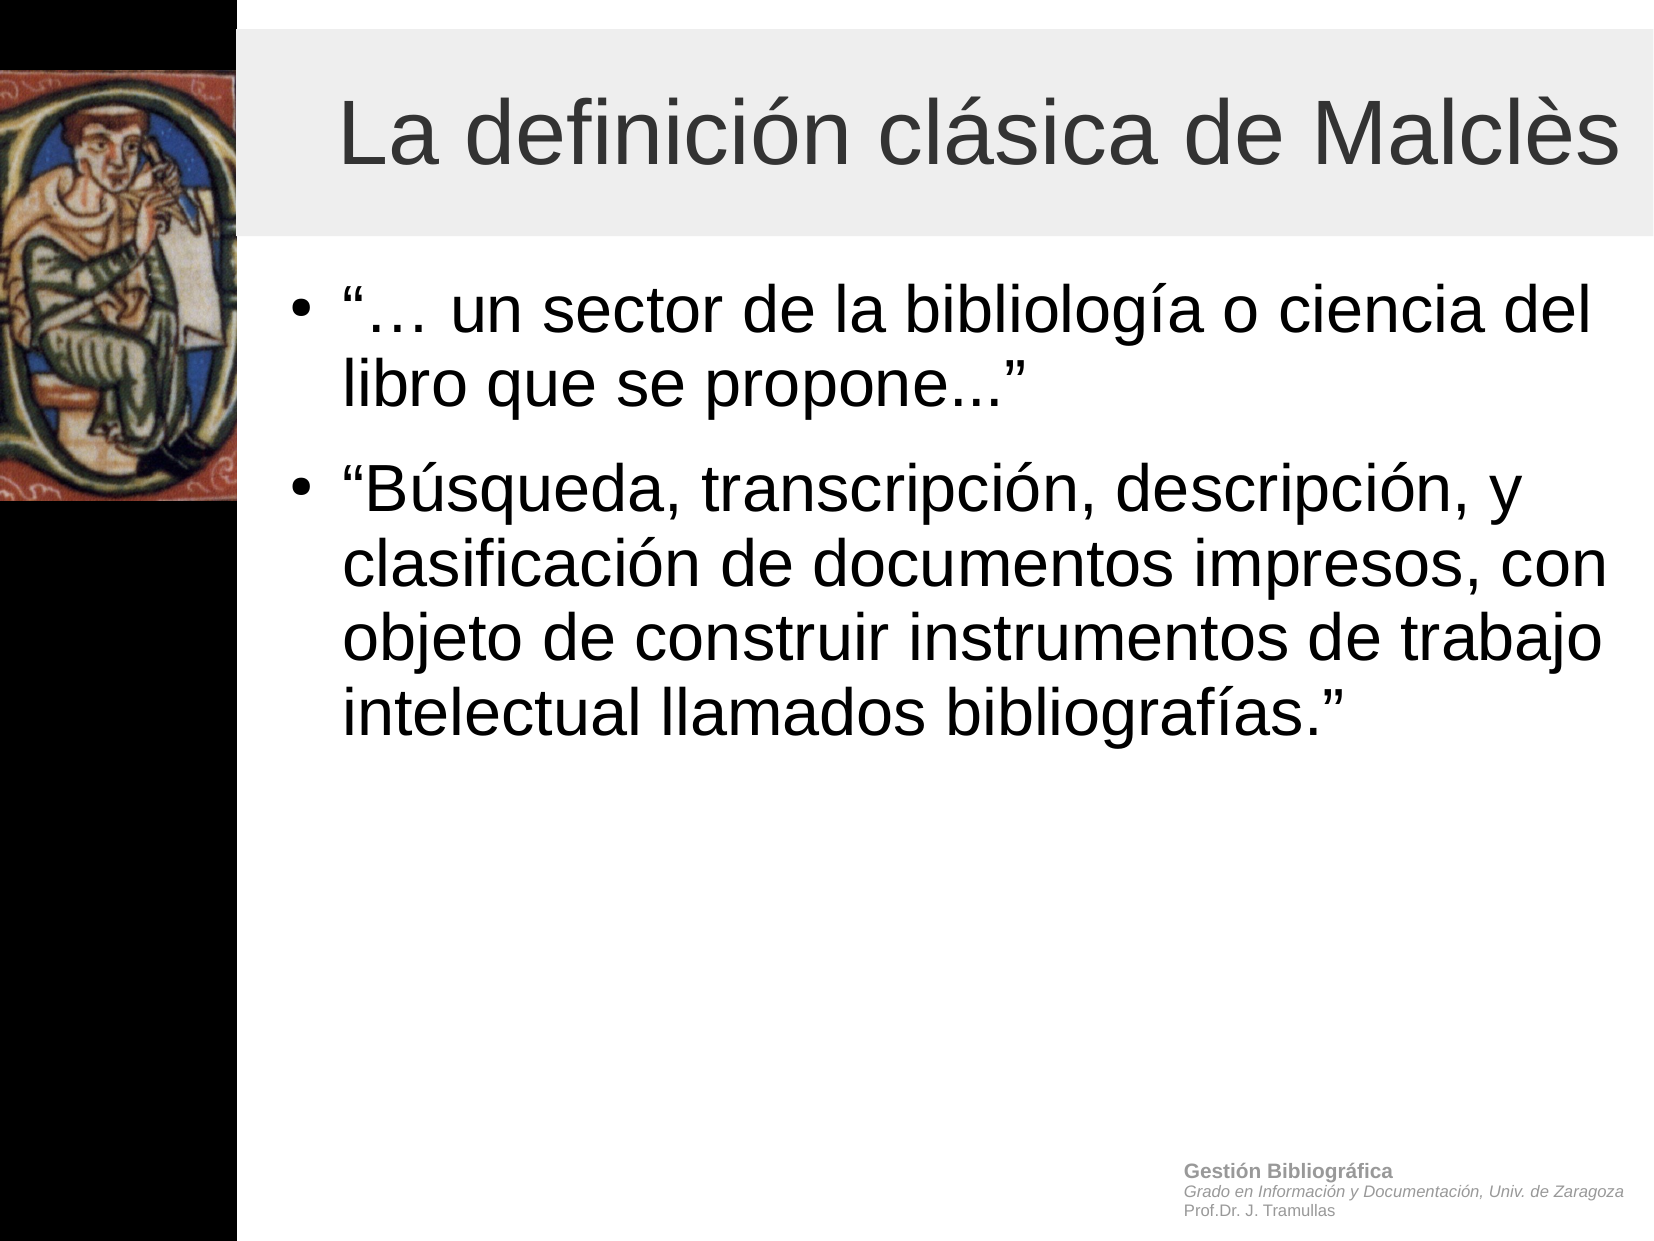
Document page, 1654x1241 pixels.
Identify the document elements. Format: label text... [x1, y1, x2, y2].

picture [0, 70, 237, 501]
list “… un sector de la bibliología o ciencia del libro que se propone...” “Búsqueda, transcripción, descripción, y clasificación de documentos impresos, con objeto de construir instrumentos de trabajo intelectual llamados bibliografías.” [271, 271, 1619, 1134]
title La definición clásica de Malclès [236, 29, 1654, 237]
